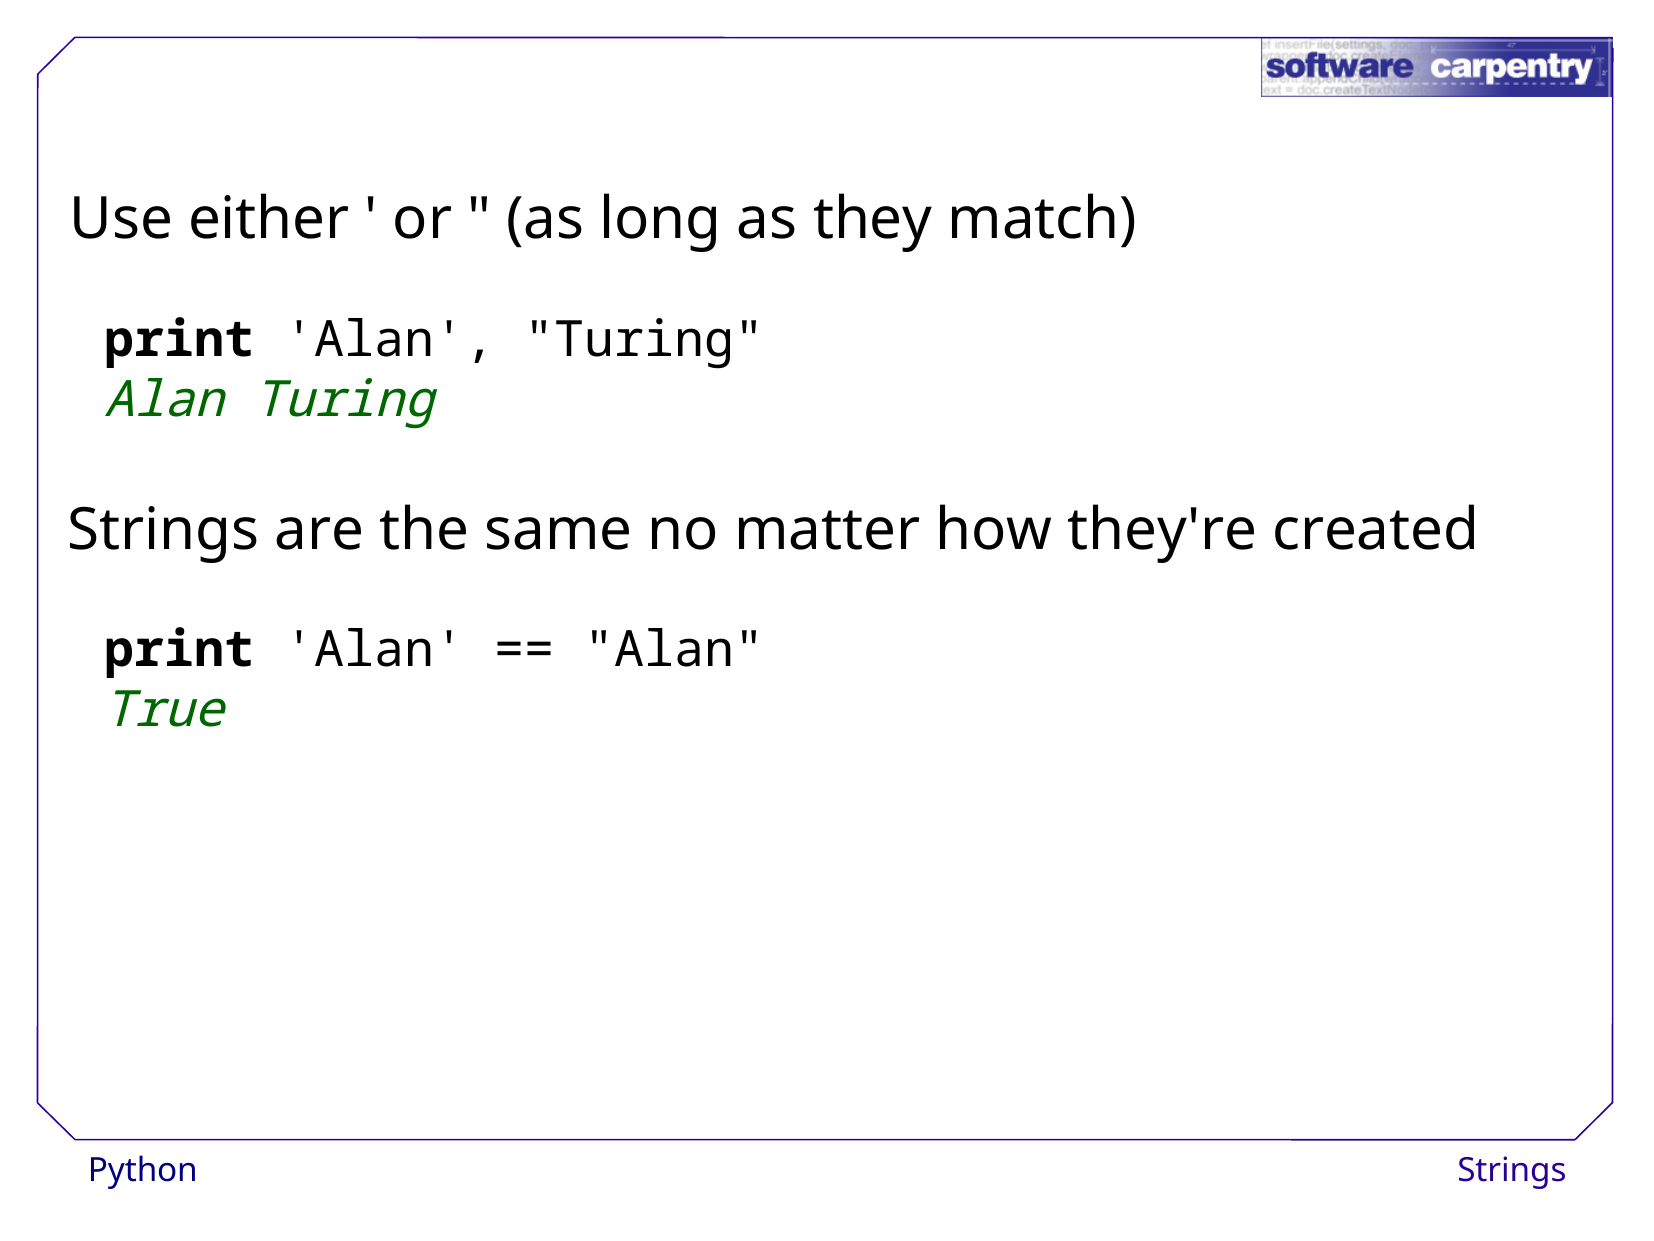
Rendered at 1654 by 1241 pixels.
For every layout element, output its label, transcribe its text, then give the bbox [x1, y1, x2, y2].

text_box print 'Alan', "Turing" Alan Turing [89, 298, 1593, 448]
picture [1261, 39, 1613, 97]
text_box print 'Alan' == "Alan" True [89, 609, 1593, 771]
text_box Strings are the same no matter how they're created [52, 448, 1644, 570]
text_box Use either ' or " (as long as they match) [54, 138, 1303, 259]
